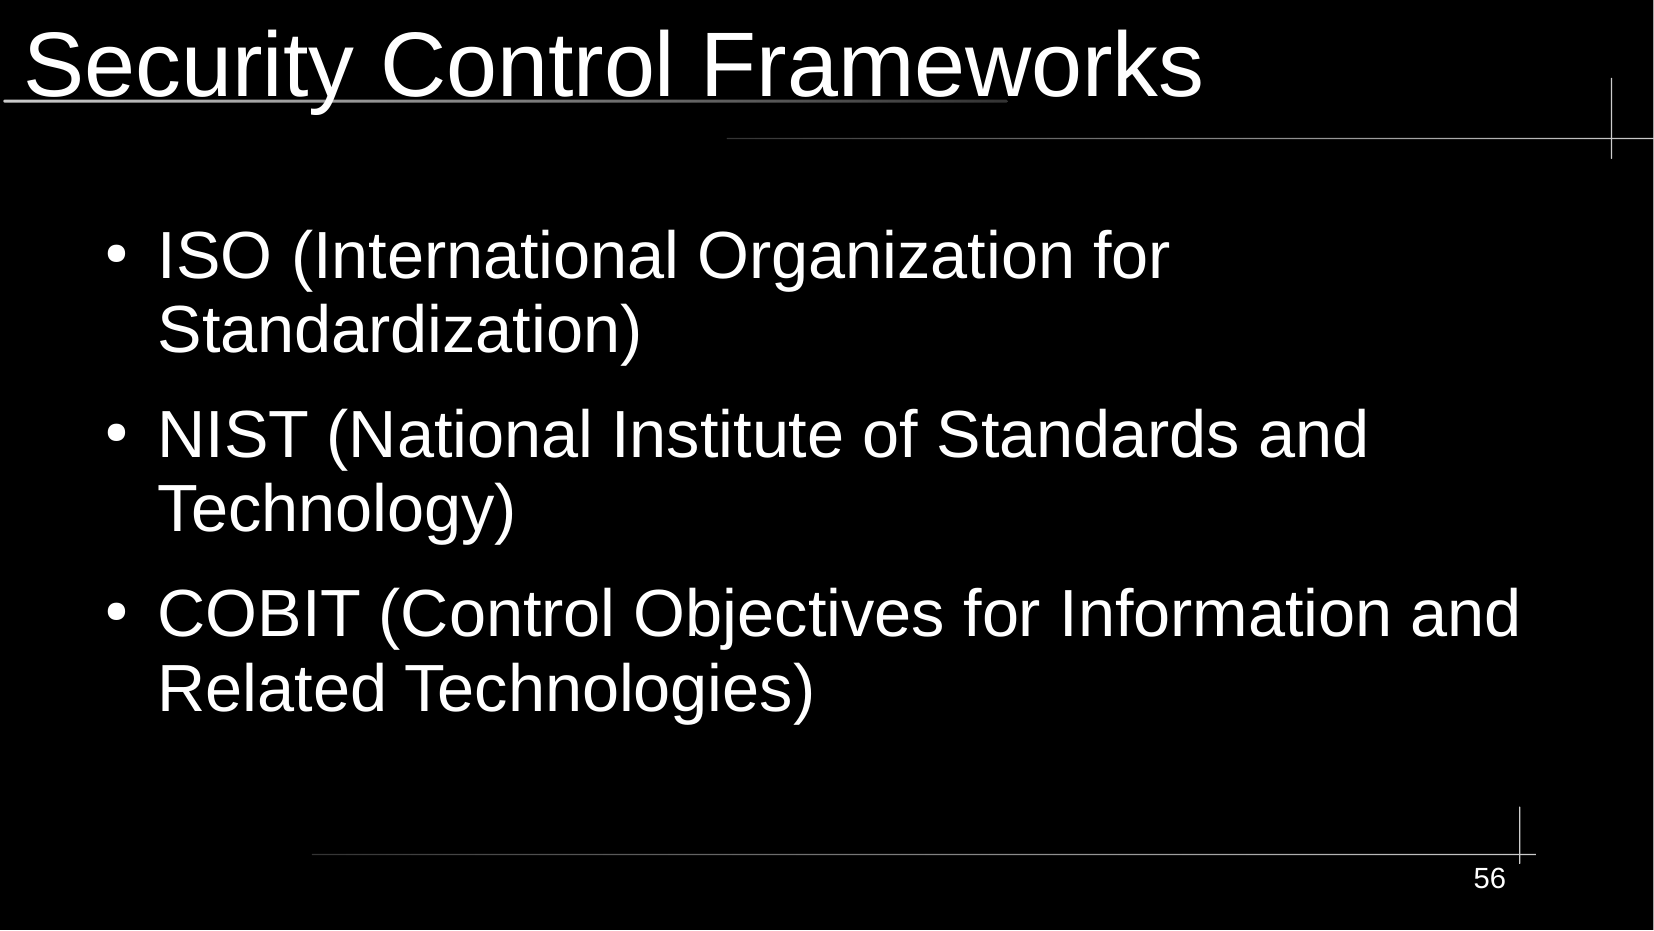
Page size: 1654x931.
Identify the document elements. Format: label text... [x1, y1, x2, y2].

list ISO (International Organization for Standardization) NIST (National Institute of Standards and Technology) COBIT (Control Objectives for Information and Related Technologies) [86, 217, 1576, 901]
title Security Control Frameworks [23, 11, 1589, 119]
